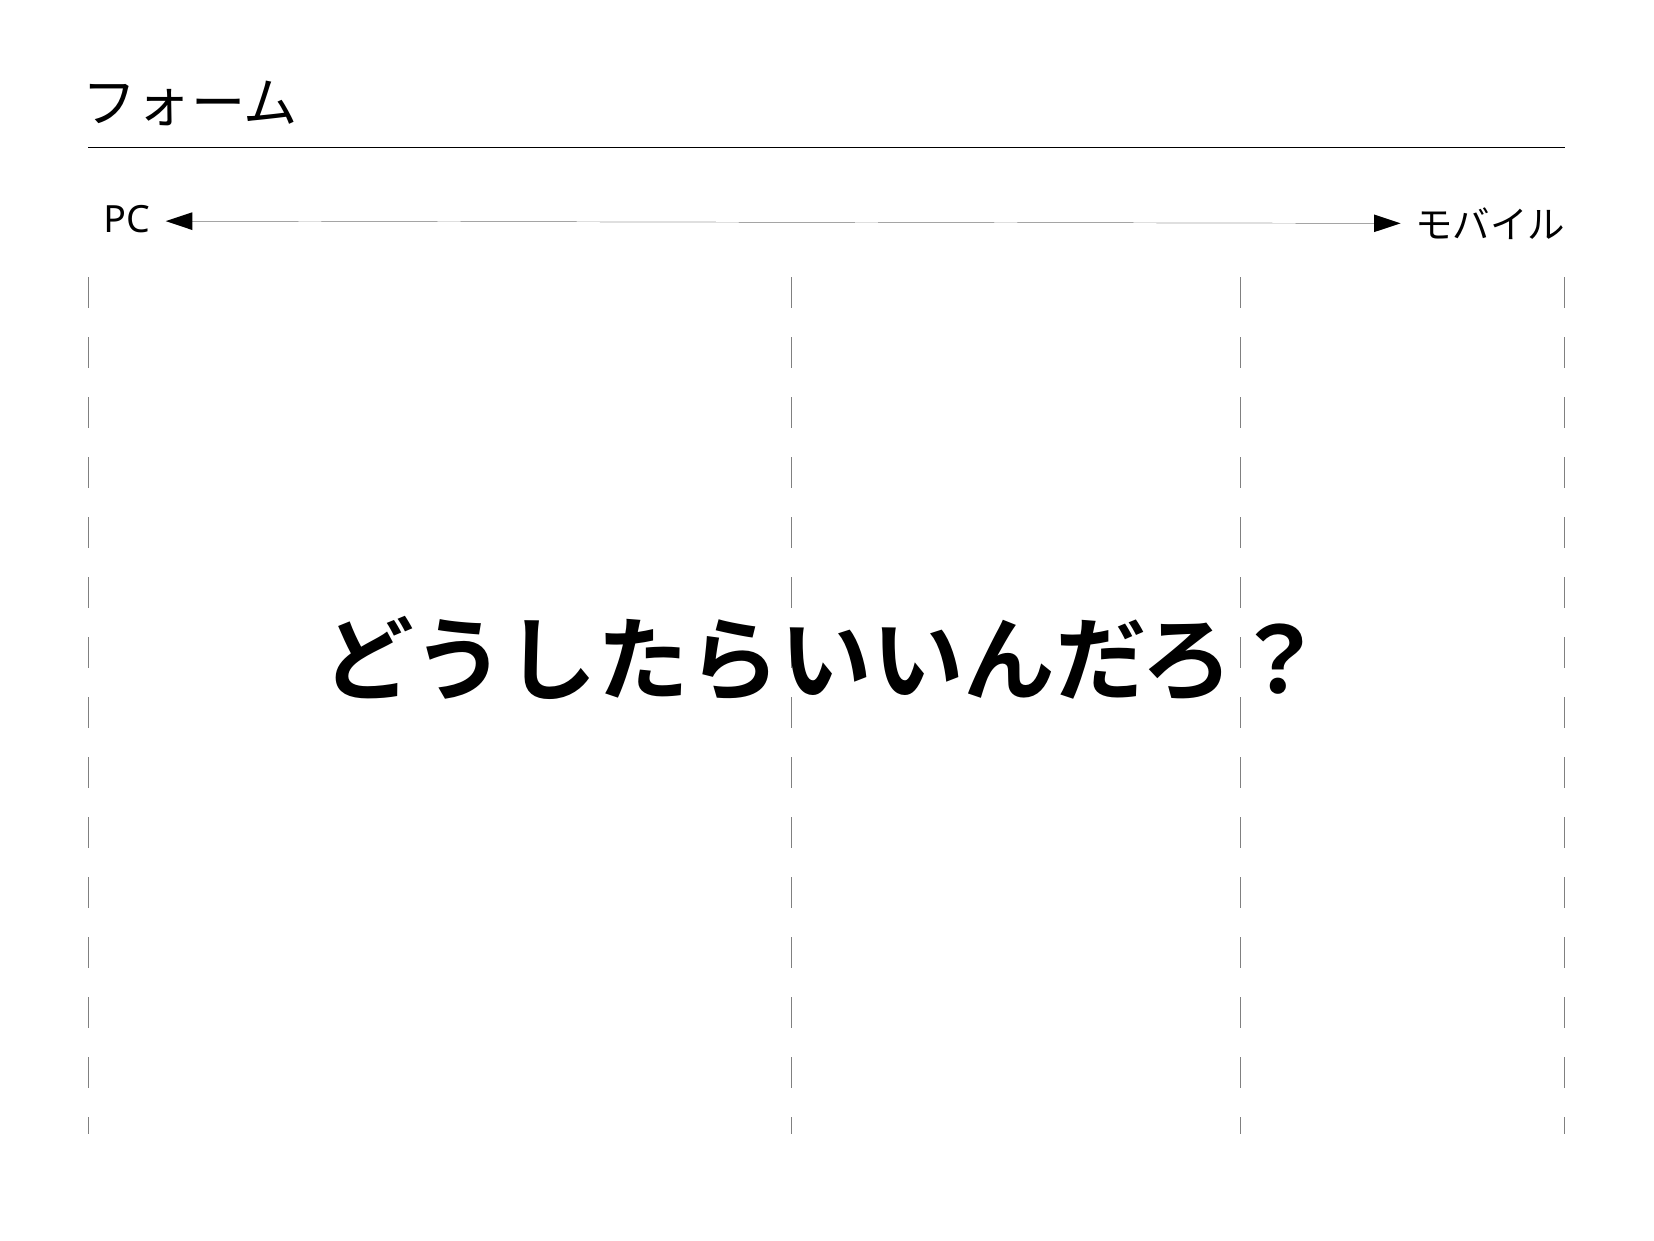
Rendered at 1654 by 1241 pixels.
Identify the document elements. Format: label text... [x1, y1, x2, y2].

title フォーム [82, 49, 1571, 148]
text_box モバイル [1400, 187, 1581, 259]
text_box PC [88, 185, 166, 257]
text_box どうしたらいいんだろ？ [307, 579, 1347, 733]
